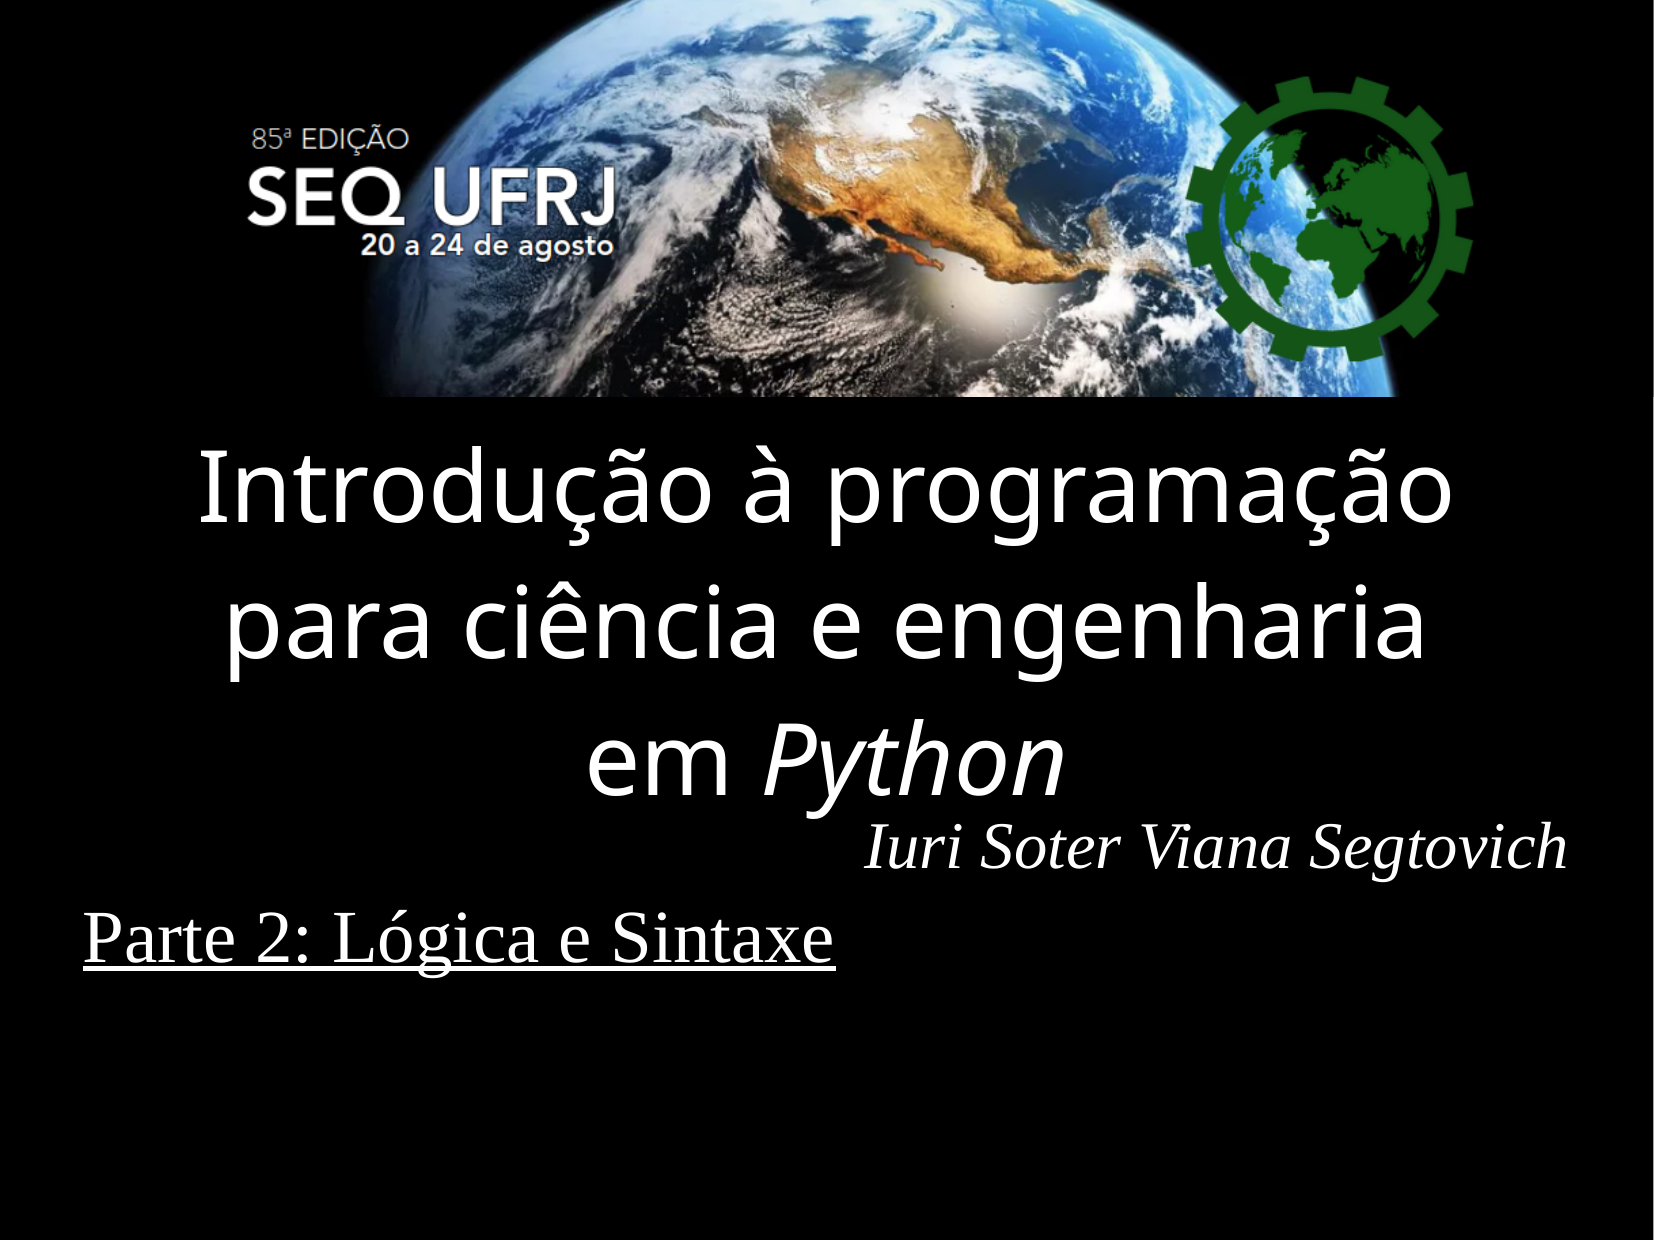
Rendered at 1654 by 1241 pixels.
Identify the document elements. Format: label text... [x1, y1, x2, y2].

title Introdução à programação para ciência e engenharia em Python [82, 445, 1571, 795]
picture [0, 0, 1654, 397]
list Iuri Soter Viana Segtovich Parte 2: Lógica e Sintaxe [82, 809, 1571, 1241]
